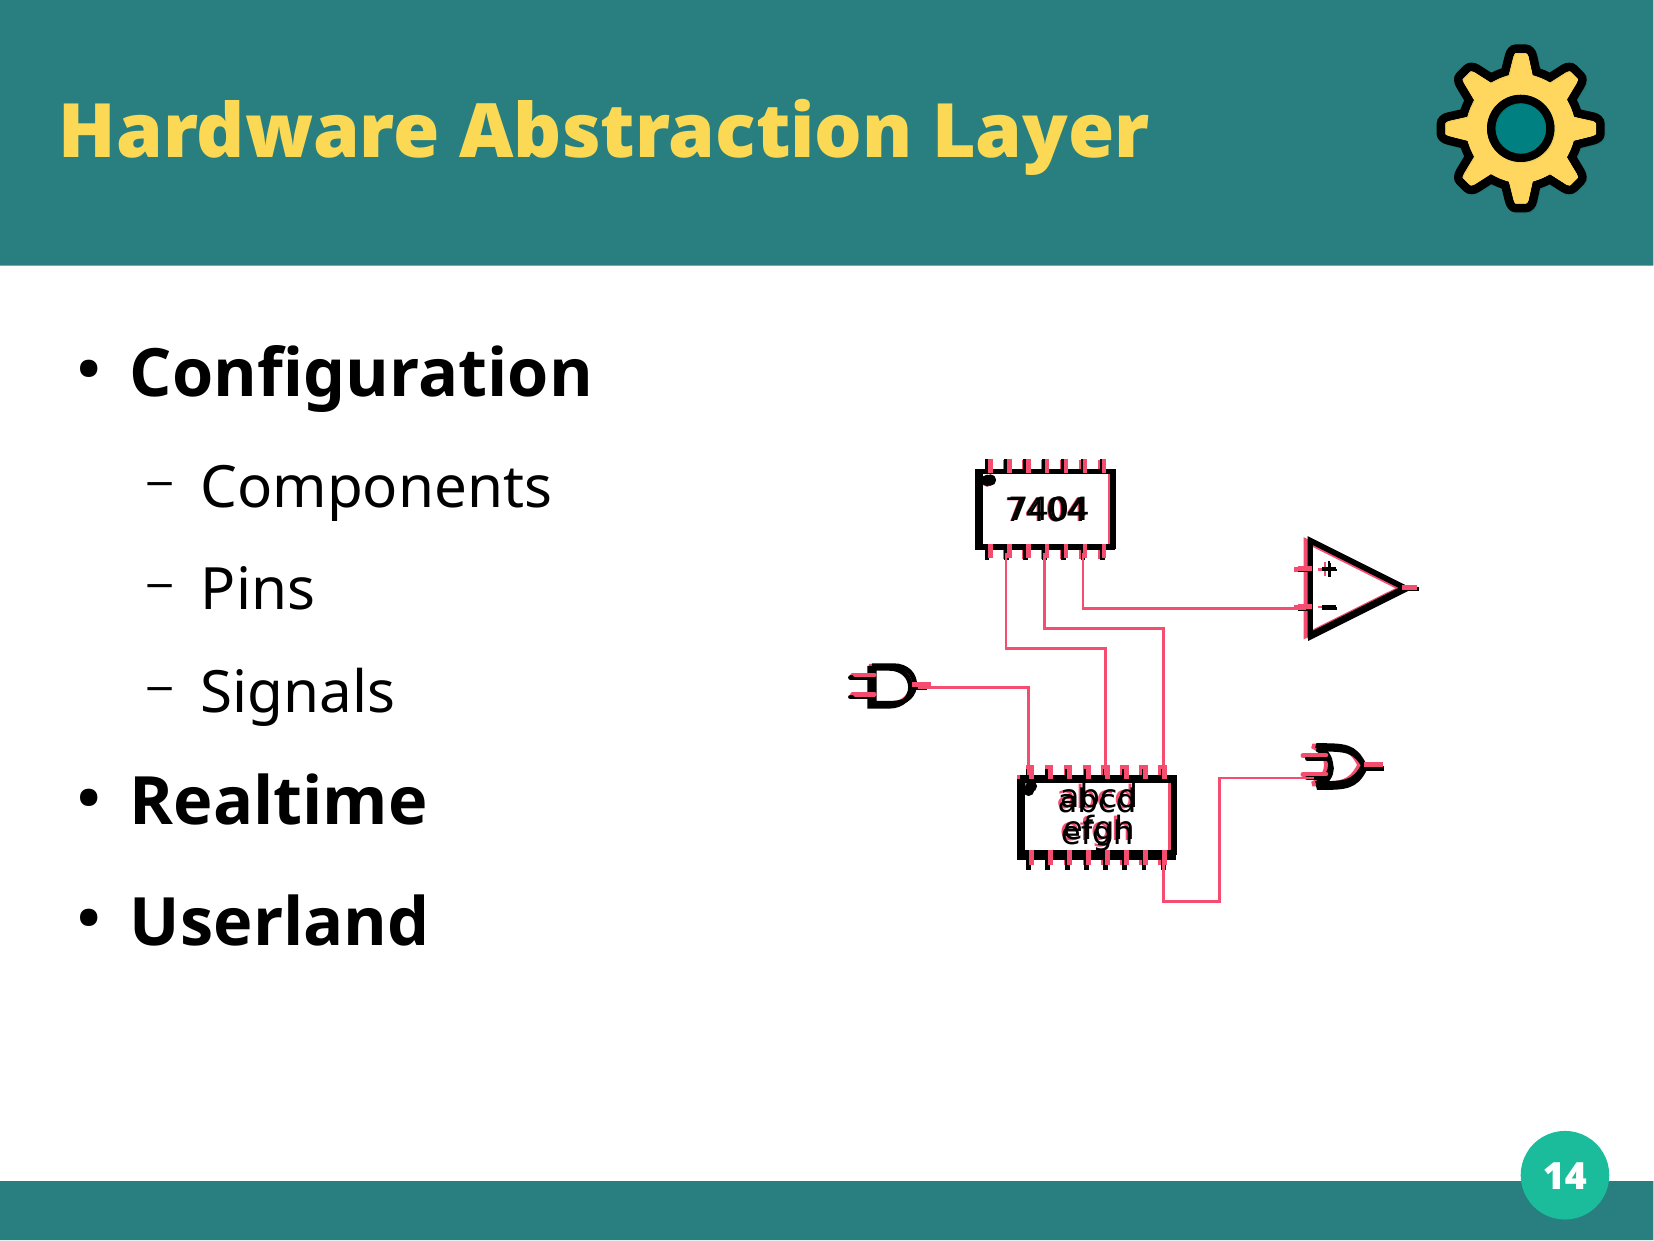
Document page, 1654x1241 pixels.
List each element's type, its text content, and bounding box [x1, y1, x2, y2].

title Hardware Abstraction Layer [59, 49, 1595, 207]
list Configuration Components Pins Signals Realtime Userland [59, 324, 1595, 1152]
